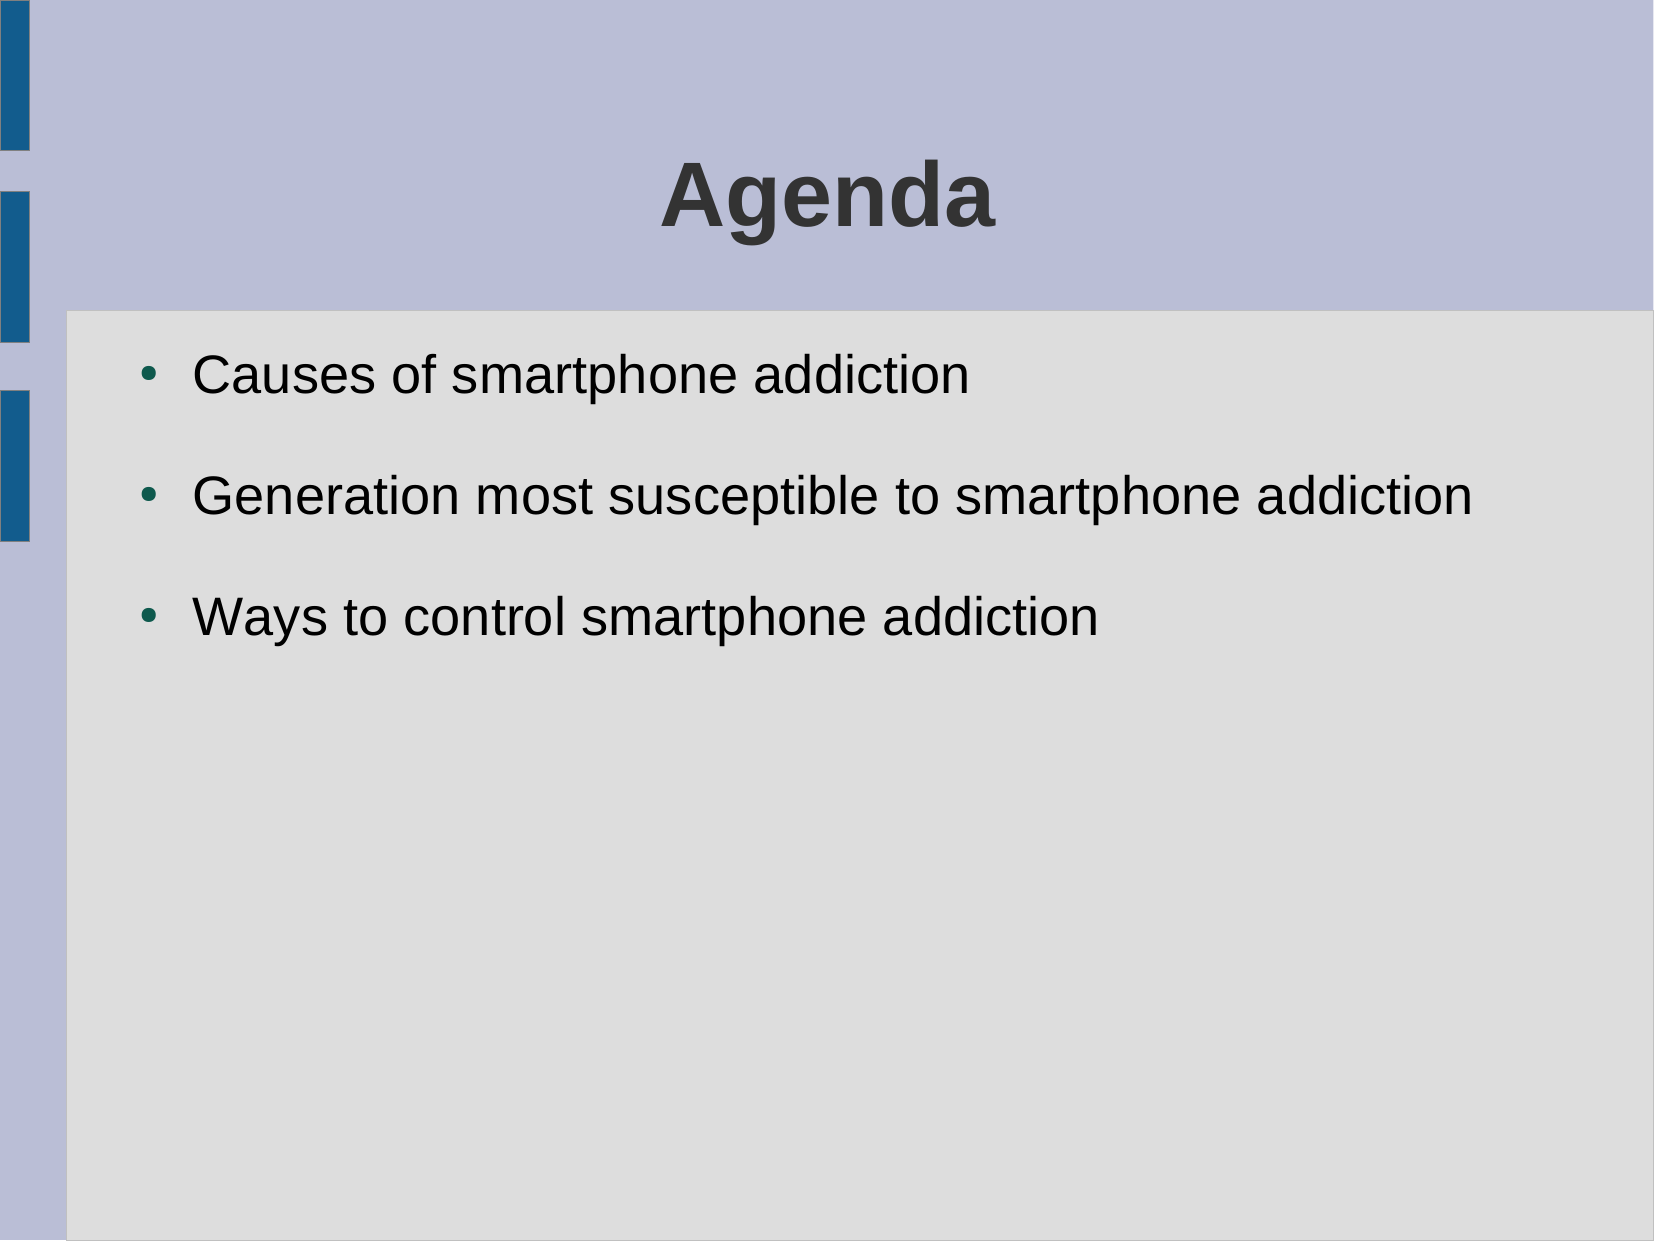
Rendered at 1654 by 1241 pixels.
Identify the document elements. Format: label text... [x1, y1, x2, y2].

title Agenda [121, 91, 1534, 299]
list Causes of smartphone addiction Generation most susceptible to smartphone addiction Ways to control smartphone addiction [121, 344, 1534, 1127]
